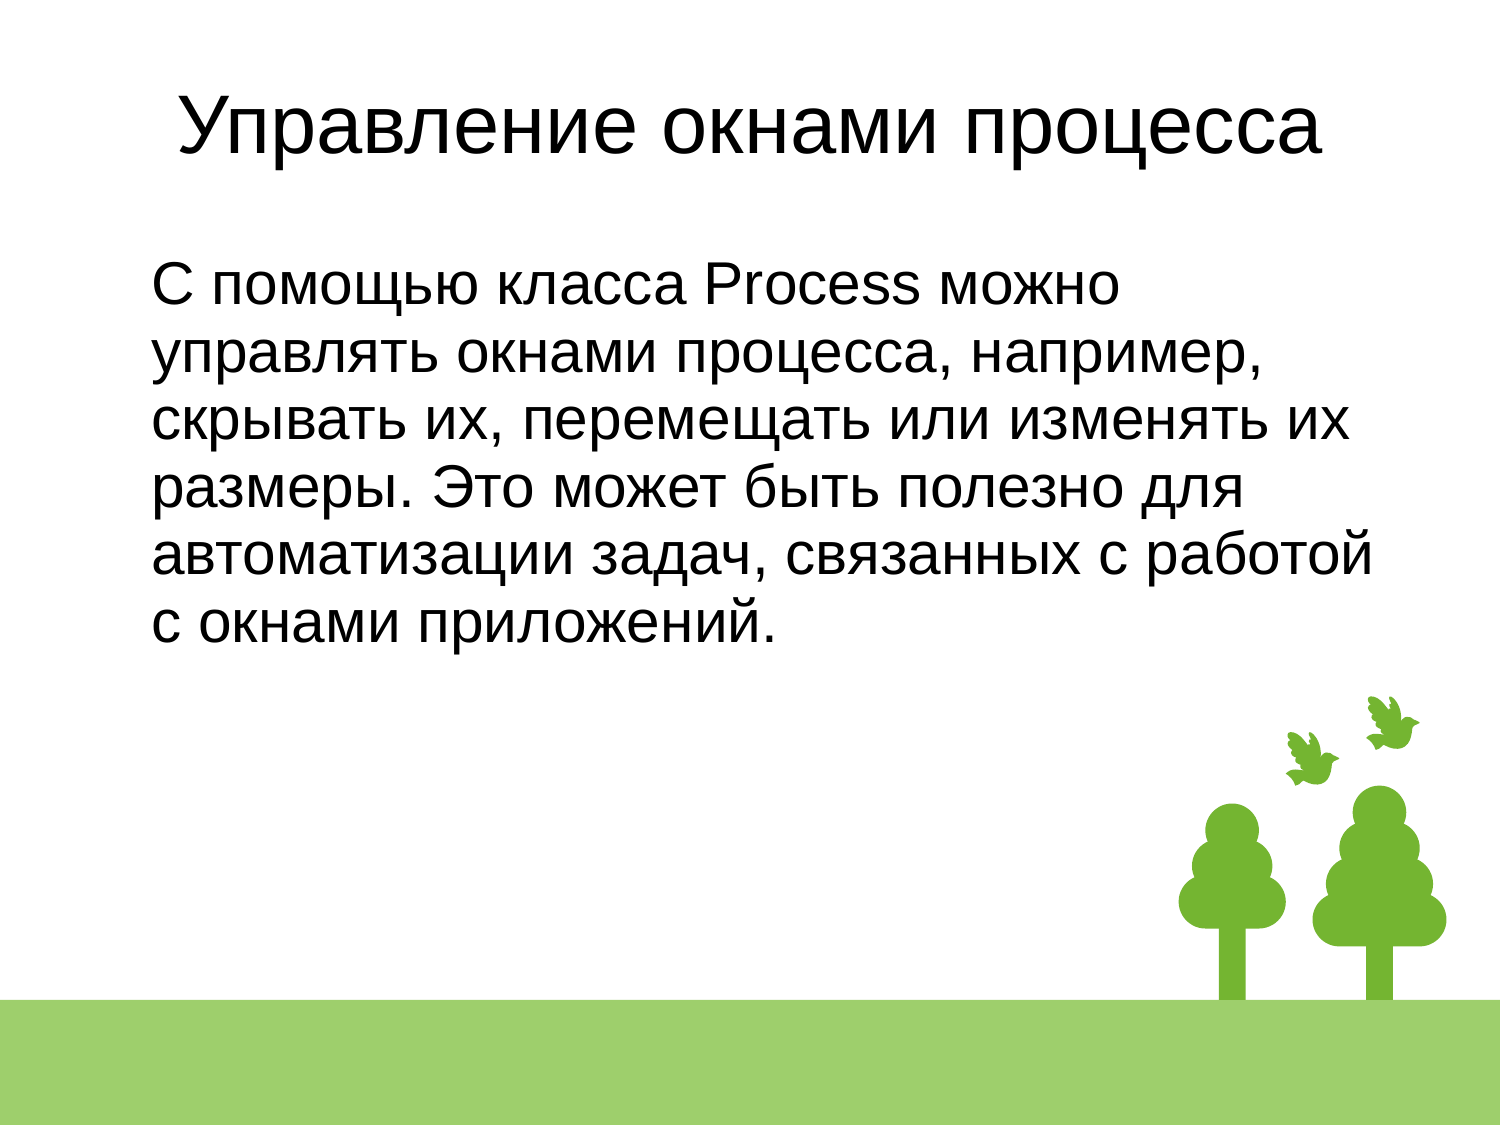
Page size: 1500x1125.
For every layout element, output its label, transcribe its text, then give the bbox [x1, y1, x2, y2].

list С помощью класса Process можно управлять окнами процесса, например, скрывать их, перемещать или изменять их размеры. Это может быть полезно для автоматизации задач, связанных с работой с окнами приложений. [80, 249, 1420, 893]
title Управление окнами процесса [80, 35, 1420, 215]
